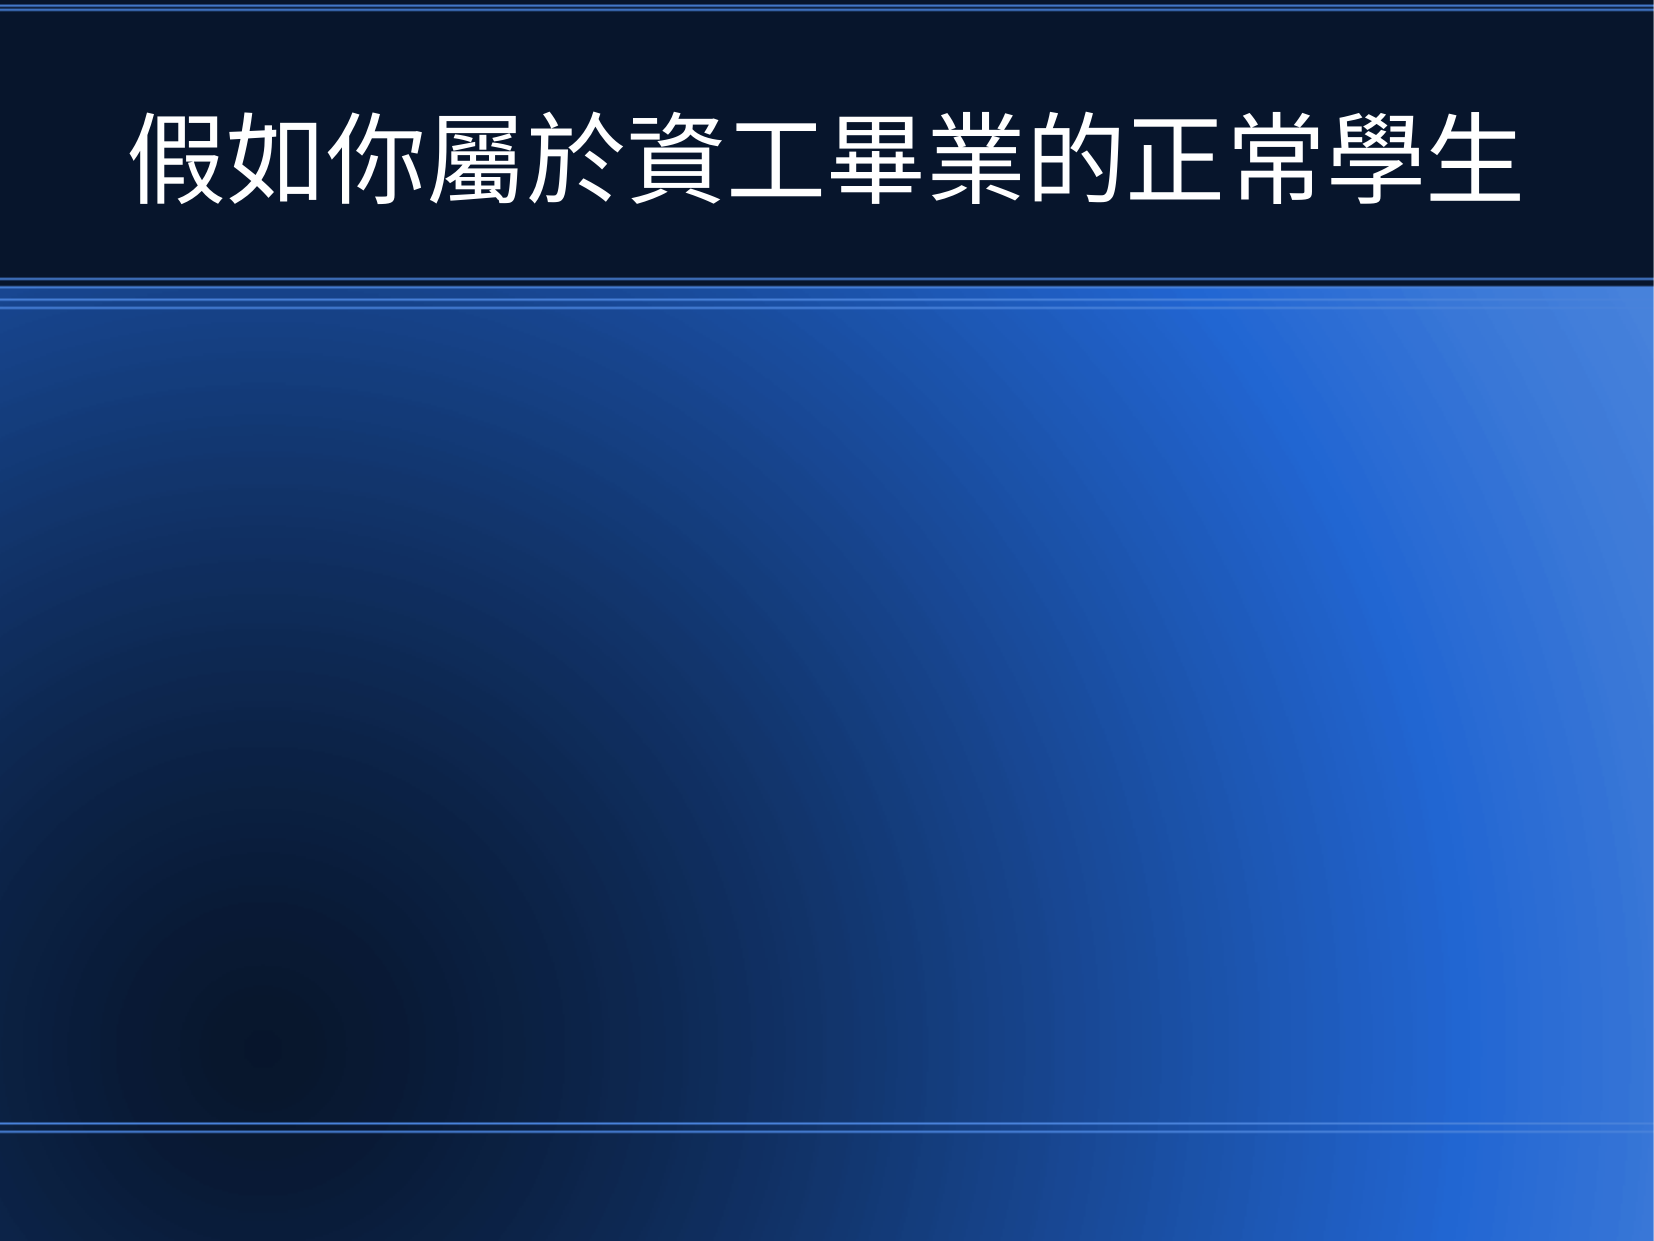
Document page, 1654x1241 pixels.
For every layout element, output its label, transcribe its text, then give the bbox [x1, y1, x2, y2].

title 假如你屬於資工畢業的正常學生 [82, 49, 1571, 257]
picture [0, 0, 1654, 1241]
